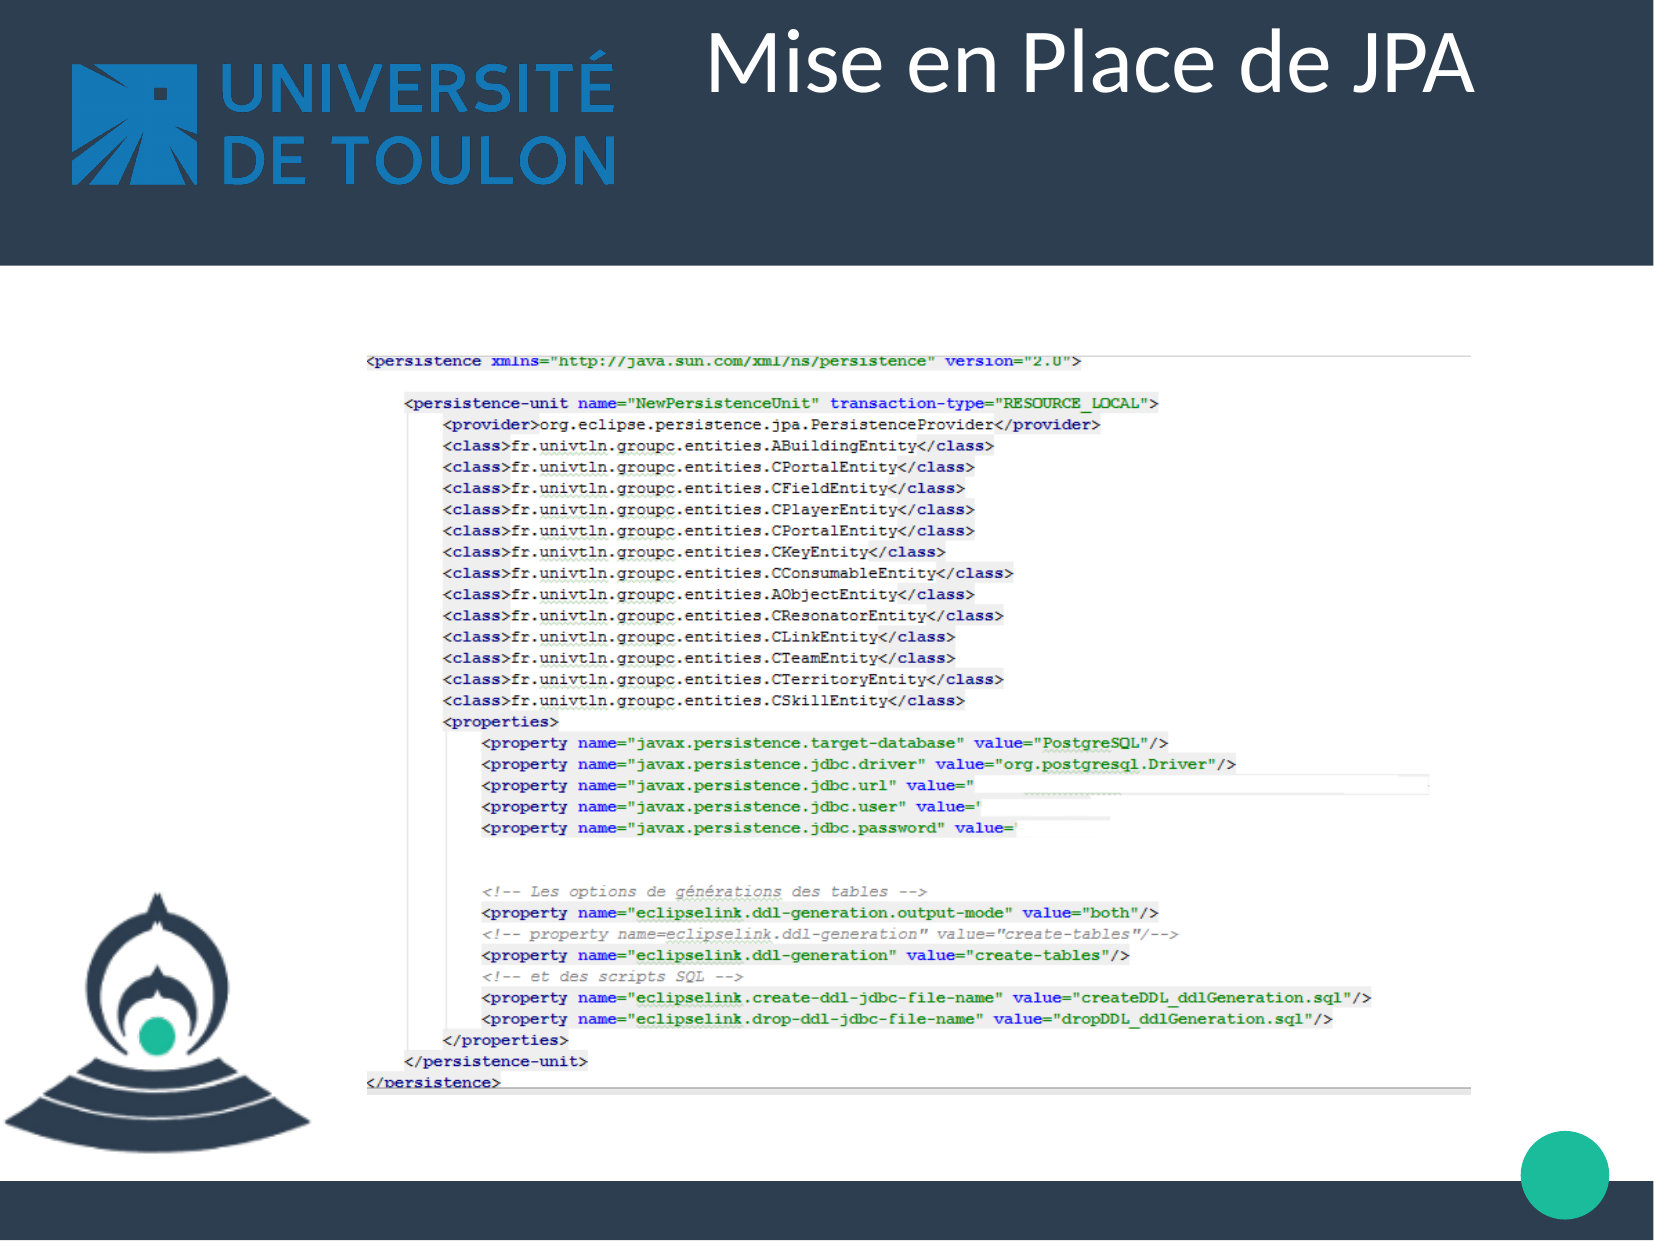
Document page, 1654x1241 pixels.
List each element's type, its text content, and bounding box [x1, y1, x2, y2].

picture [367, 352, 1471, 1096]
picture [72, 49, 614, 185]
picture [2, 884, 316, 1160]
text_box Mise en Place de JPA [690, 16, 1560, 226]
